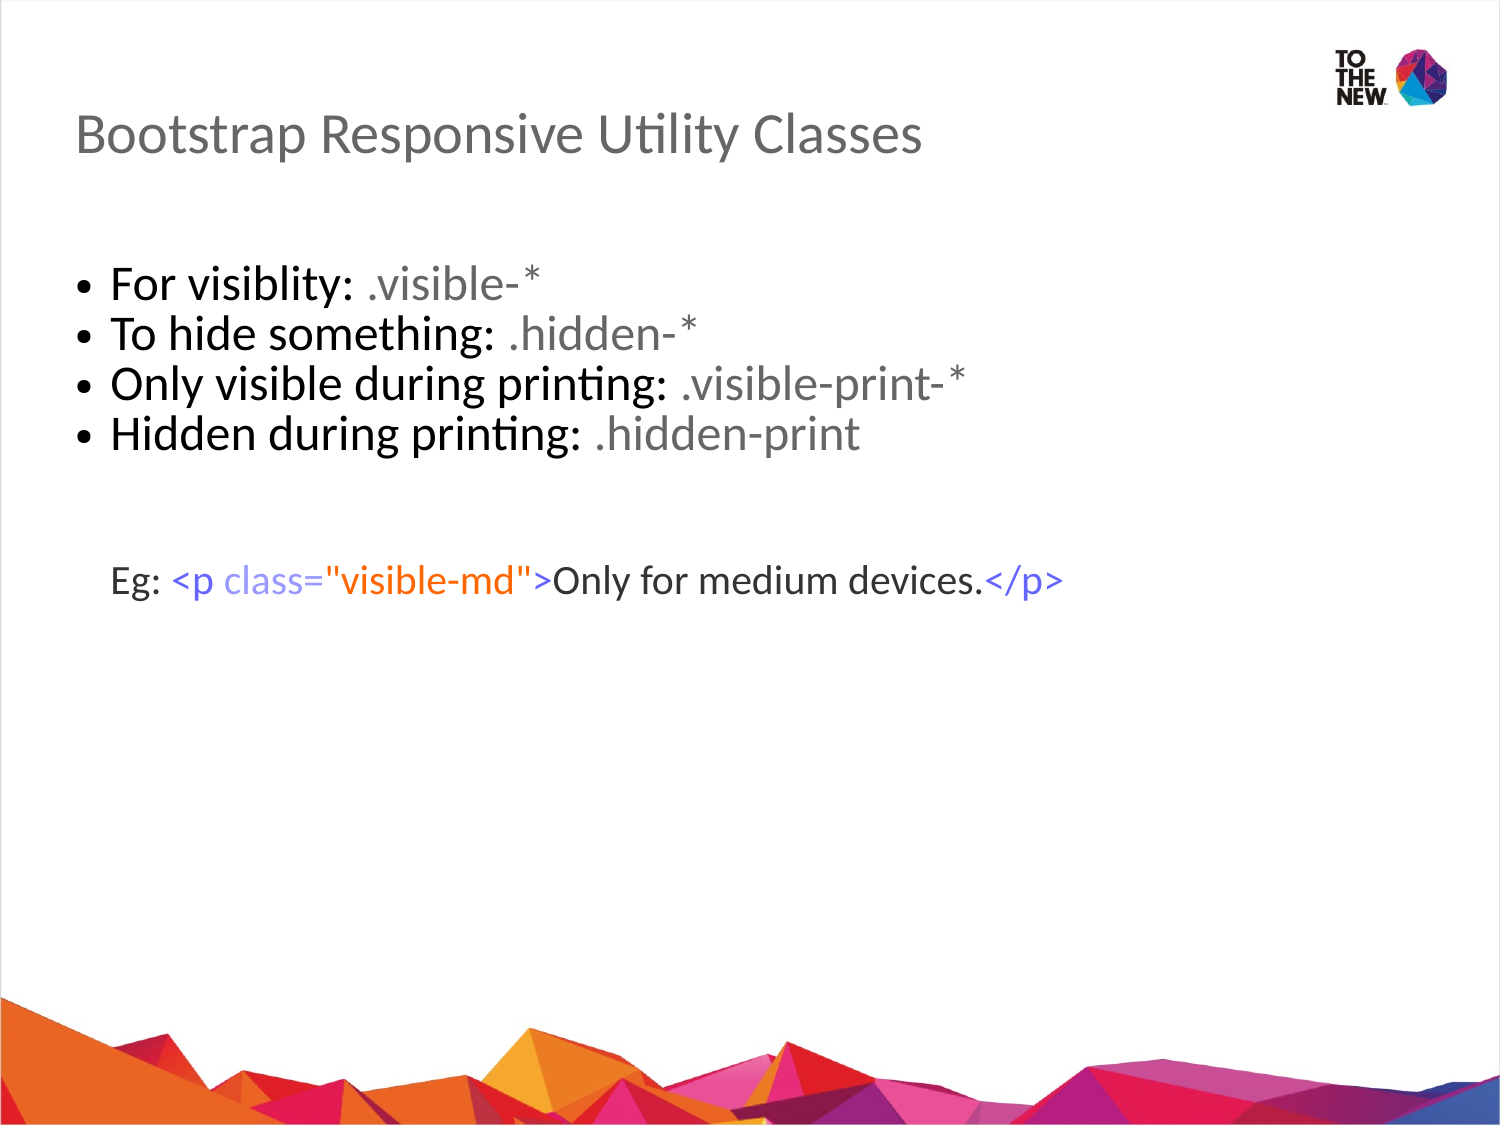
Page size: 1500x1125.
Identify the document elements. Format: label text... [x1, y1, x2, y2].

list For visiblity: .visible-* To hide something: .hidden-* Only visible during printing: .visible-print-* Hidden during printing: .hidden-print Eg: <p class="visible-md">Only for medium devices.</p> [75, 263, 1425, 916]
title Bootstrap Responsive Utility Classes [75, 44, 1425, 233]
picture [0, 0, 1500, 1125]
